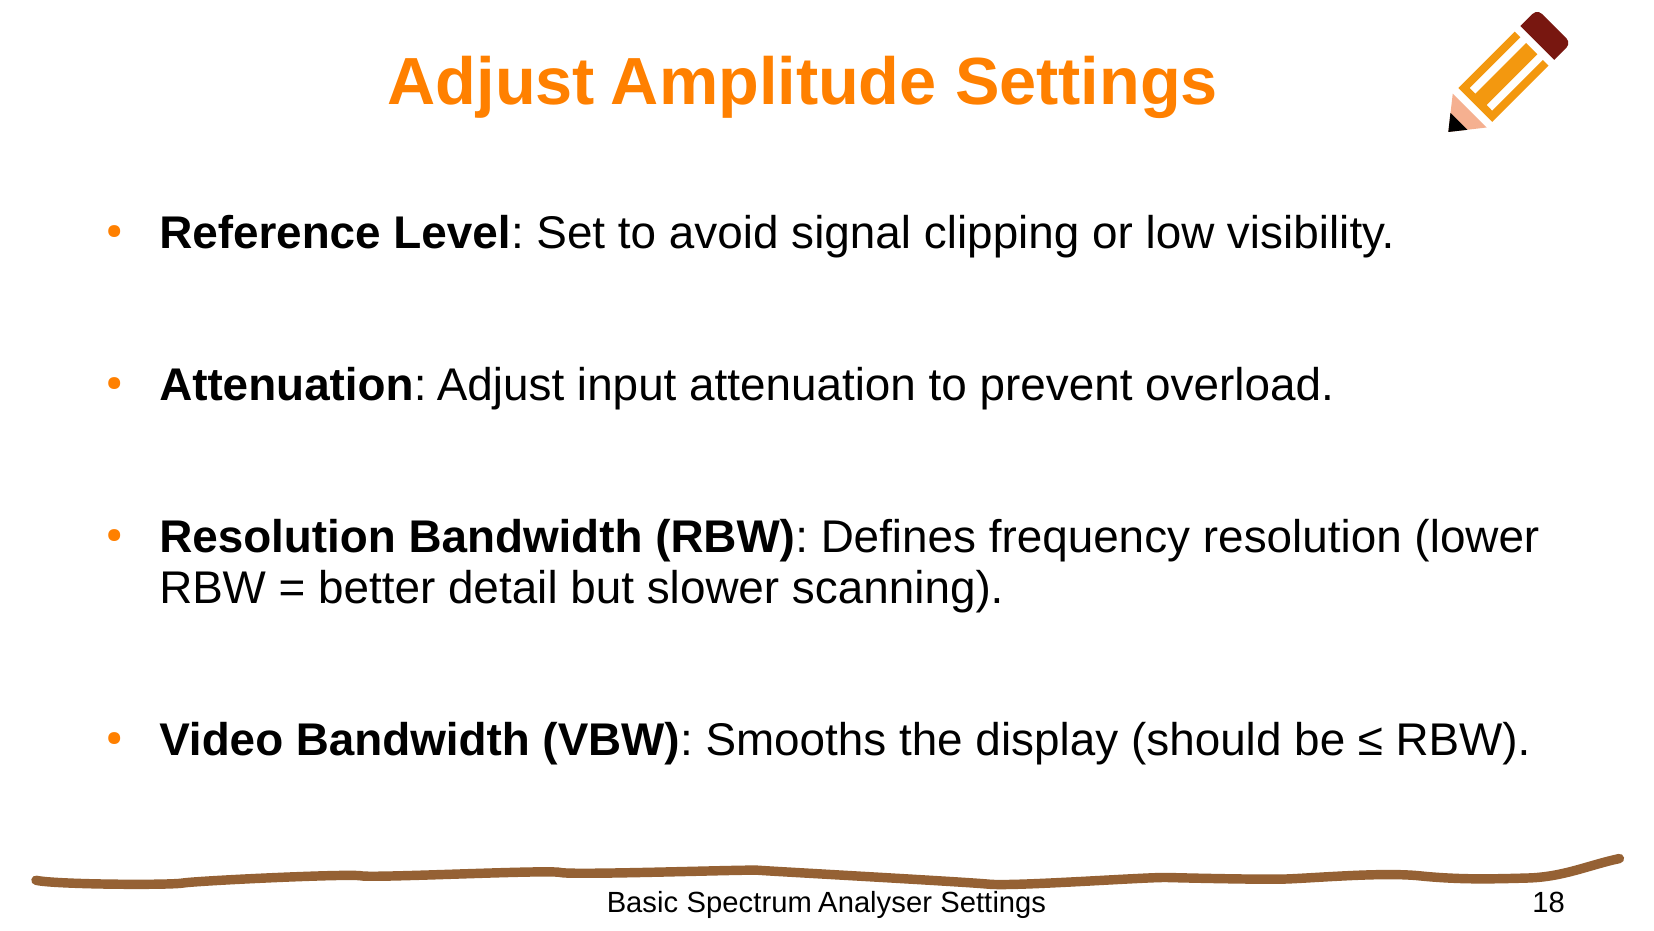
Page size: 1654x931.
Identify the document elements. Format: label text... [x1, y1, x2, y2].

list Reference Level: Set to avoid signal clipping or low visibility. Attenuation: Adjust input attenuation to prevent overload. Resolution Bandwidth (RBW): Defines frequency resolution (lower RBW = better detail but slower scanning). Video Bandwidth (VBW): Smooths the display (should be ≤ RBW). [88, 206, 1565, 857]
title Adjust Amplitude Settings [88, 29, 1447, 133]
